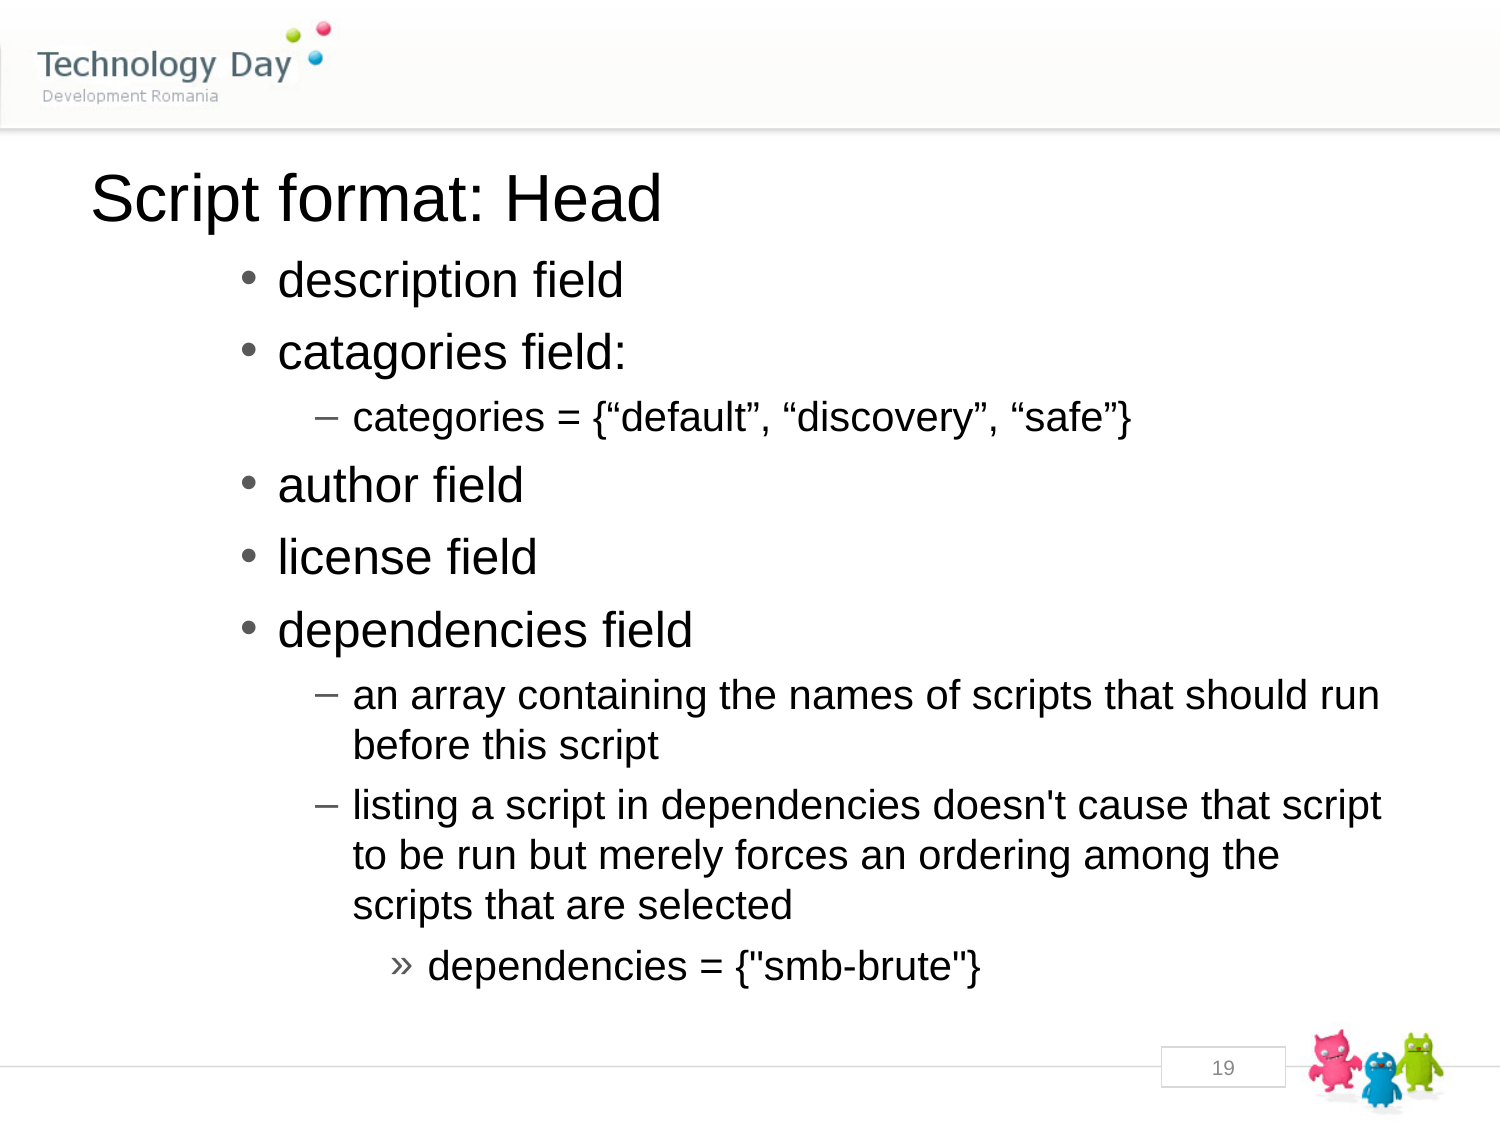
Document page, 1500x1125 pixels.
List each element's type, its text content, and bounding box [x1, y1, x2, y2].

list Script format: Head description field catagories field: categories = {“default”, “discovery”, “safe”} author field license field dependencies field an array containing the names of scripts that should run before this script listing a script in dependencies doesn't cause that script to be run but merely forces an ordering among the scripts that are selected dependencies = {"smb-brute"} [75, 147, 1426, 997]
picture [0, 1012, 1500, 1125]
picture [0, 0, 1500, 141]
